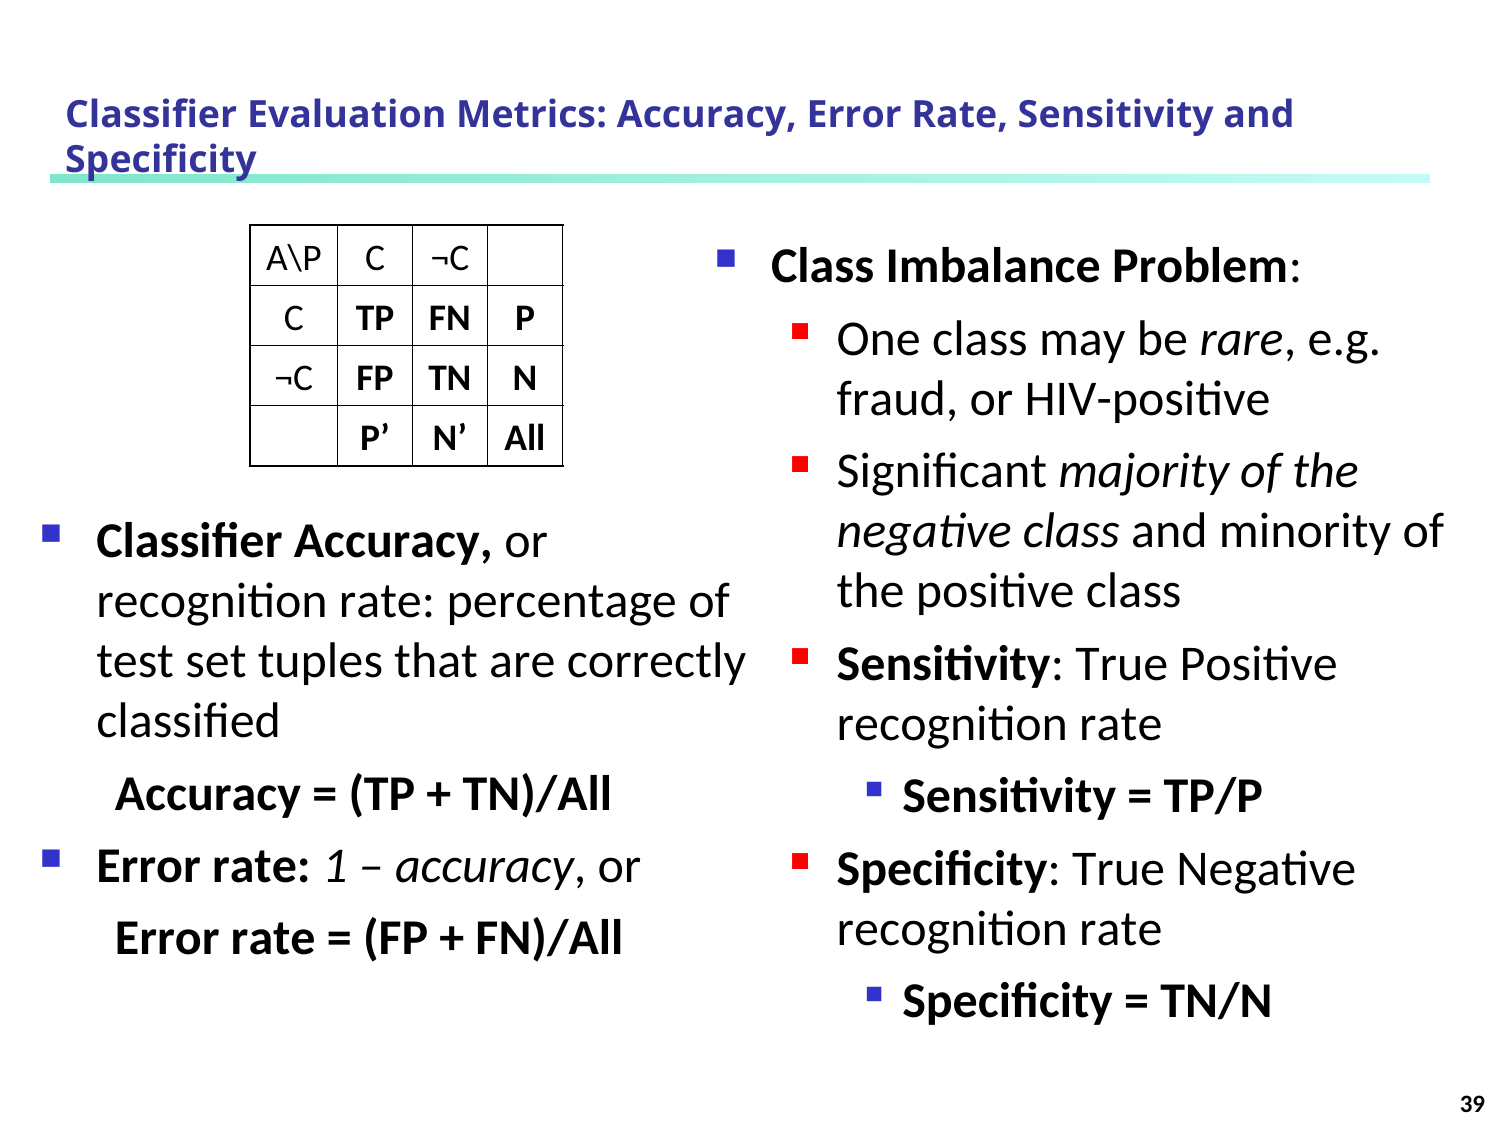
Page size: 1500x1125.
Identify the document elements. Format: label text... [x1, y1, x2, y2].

table_header [488, 226, 562, 285]
table_cell TN [413, 346, 487, 405]
title Classifier Evaluation Metrics: Accuracy, Error Rate, Sensitivity and Specificity [50, 0, 1429, 188]
table_header A\P [251, 226, 337, 285]
table_cell FN [413, 286, 487, 345]
table_cell All [488, 406, 562, 465]
table_cell TP [338, 286, 412, 345]
table_cell [251, 406, 337, 465]
table_cell P [488, 286, 562, 345]
table_cell P’ [338, 406, 412, 465]
table_cell N [488, 346, 562, 405]
table_cell C [251, 286, 337, 345]
text_box <number> [1187, 1062, 1500, 1125]
table_cell ¬C [251, 346, 337, 405]
table_cell FP [338, 346, 412, 405]
table_header C [338, 226, 412, 285]
table_header ¬C [413, 226, 487, 285]
table_cell N’ [413, 406, 487, 465]
list Classifier Accuracy, or recognition rate: percentage of test set tuples that are correctly classified Accuracy = (TP + TN)/All Error rate: 1 – accuracy, or Error rate = (FP + FN)/All [24, 500, 801, 1075]
text_box Class Imbalance Problem: One class may be rare, e.g. fraud, or HIV-positive Significant majority of the negative class and minority of the positive class Sensitivity: True Positive recognition rate Sensitivity = TP/P Specificity: True Negative recognition rate Specificity = TN/N [699, 224, 1476, 1063]
